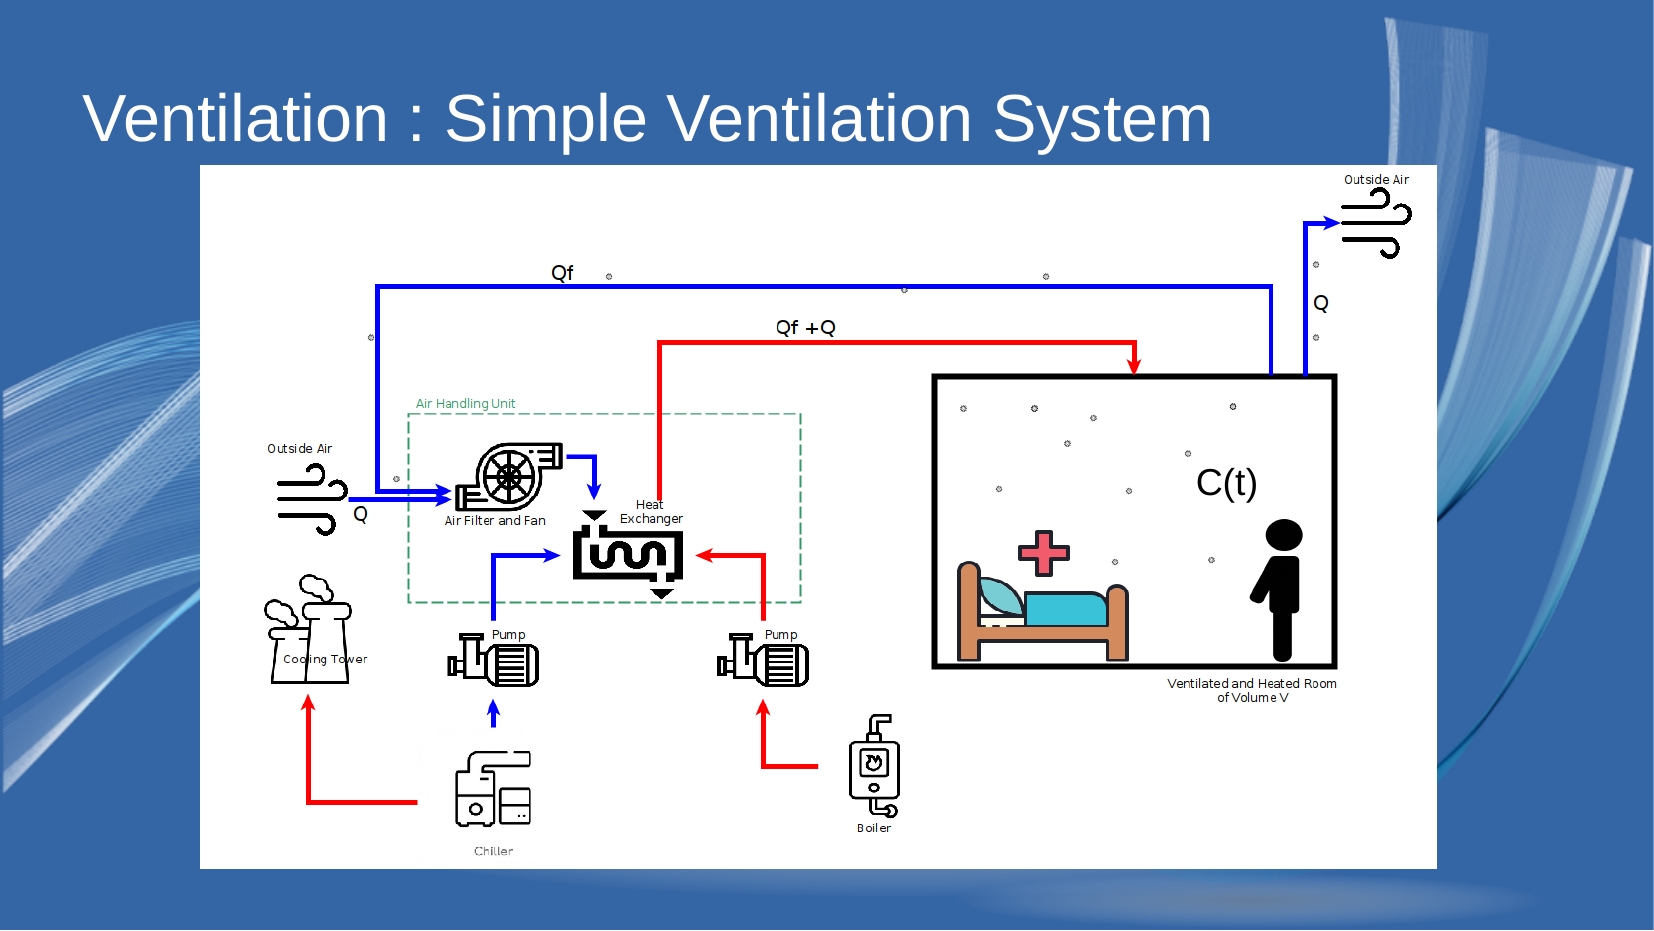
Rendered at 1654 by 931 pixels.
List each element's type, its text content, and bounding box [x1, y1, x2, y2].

text_box C(t) [1181, 451, 1299, 508]
picture [0, 15, 1654, 930]
